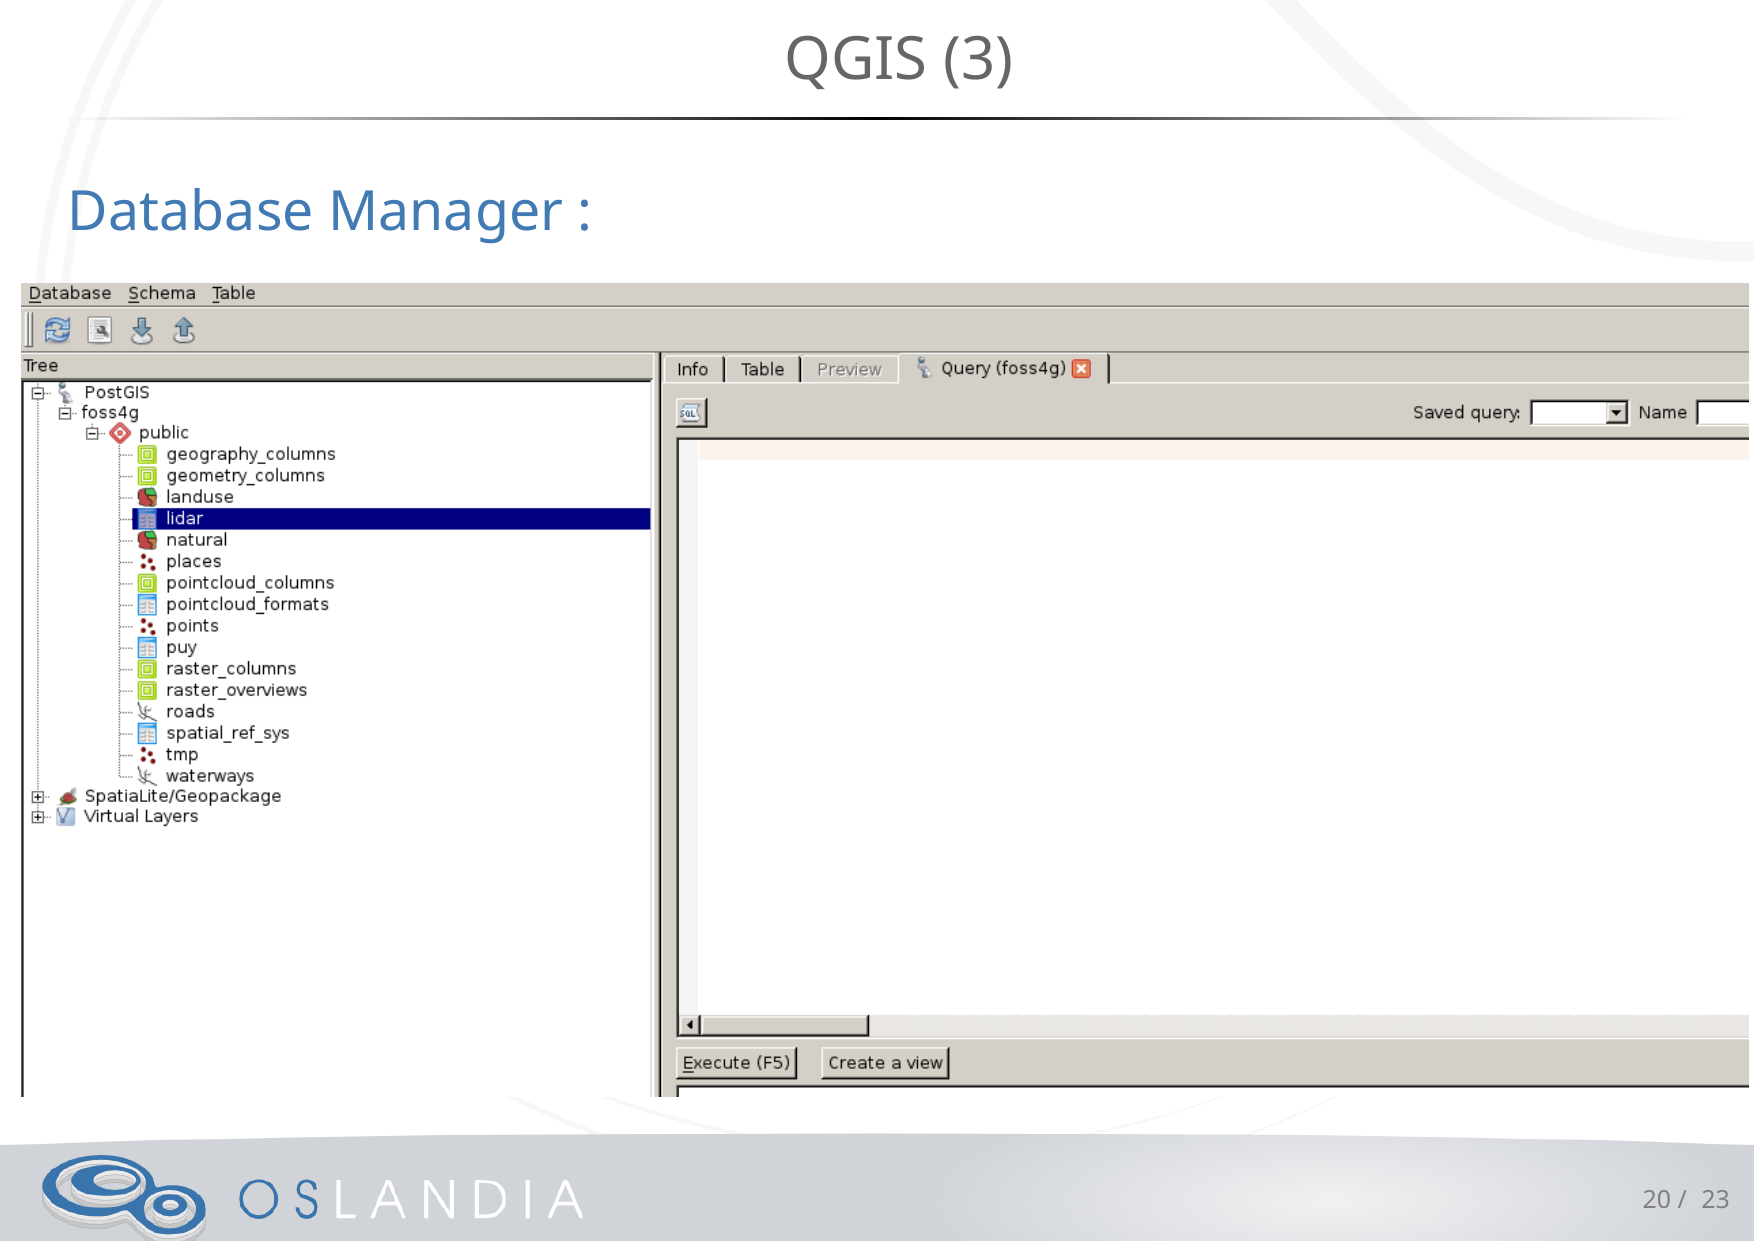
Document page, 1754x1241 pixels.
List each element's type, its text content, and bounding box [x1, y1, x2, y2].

list Database Manager : [37, 171, 1710, 254]
picture [0, 0, 1754, 1241]
title QGIS (3) [31, 14, 1754, 98]
